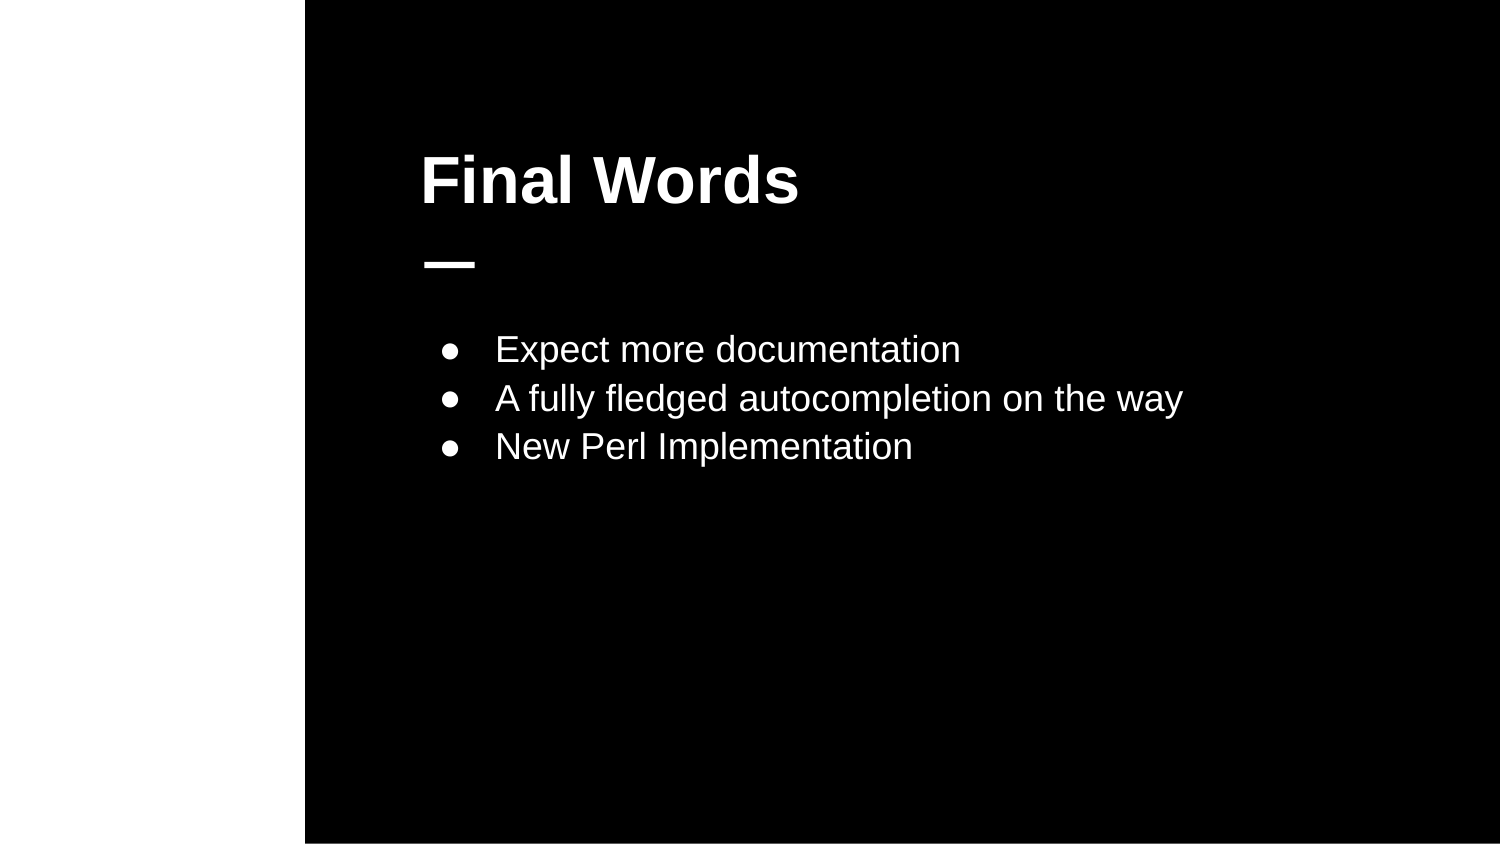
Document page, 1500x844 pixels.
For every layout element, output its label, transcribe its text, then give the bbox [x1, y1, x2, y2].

title Final Words [405, 69, 1368, 234]
list Expect more documentation A fully fledged autocompletion on the way New Perl Implementation [405, 307, 1368, 726]
